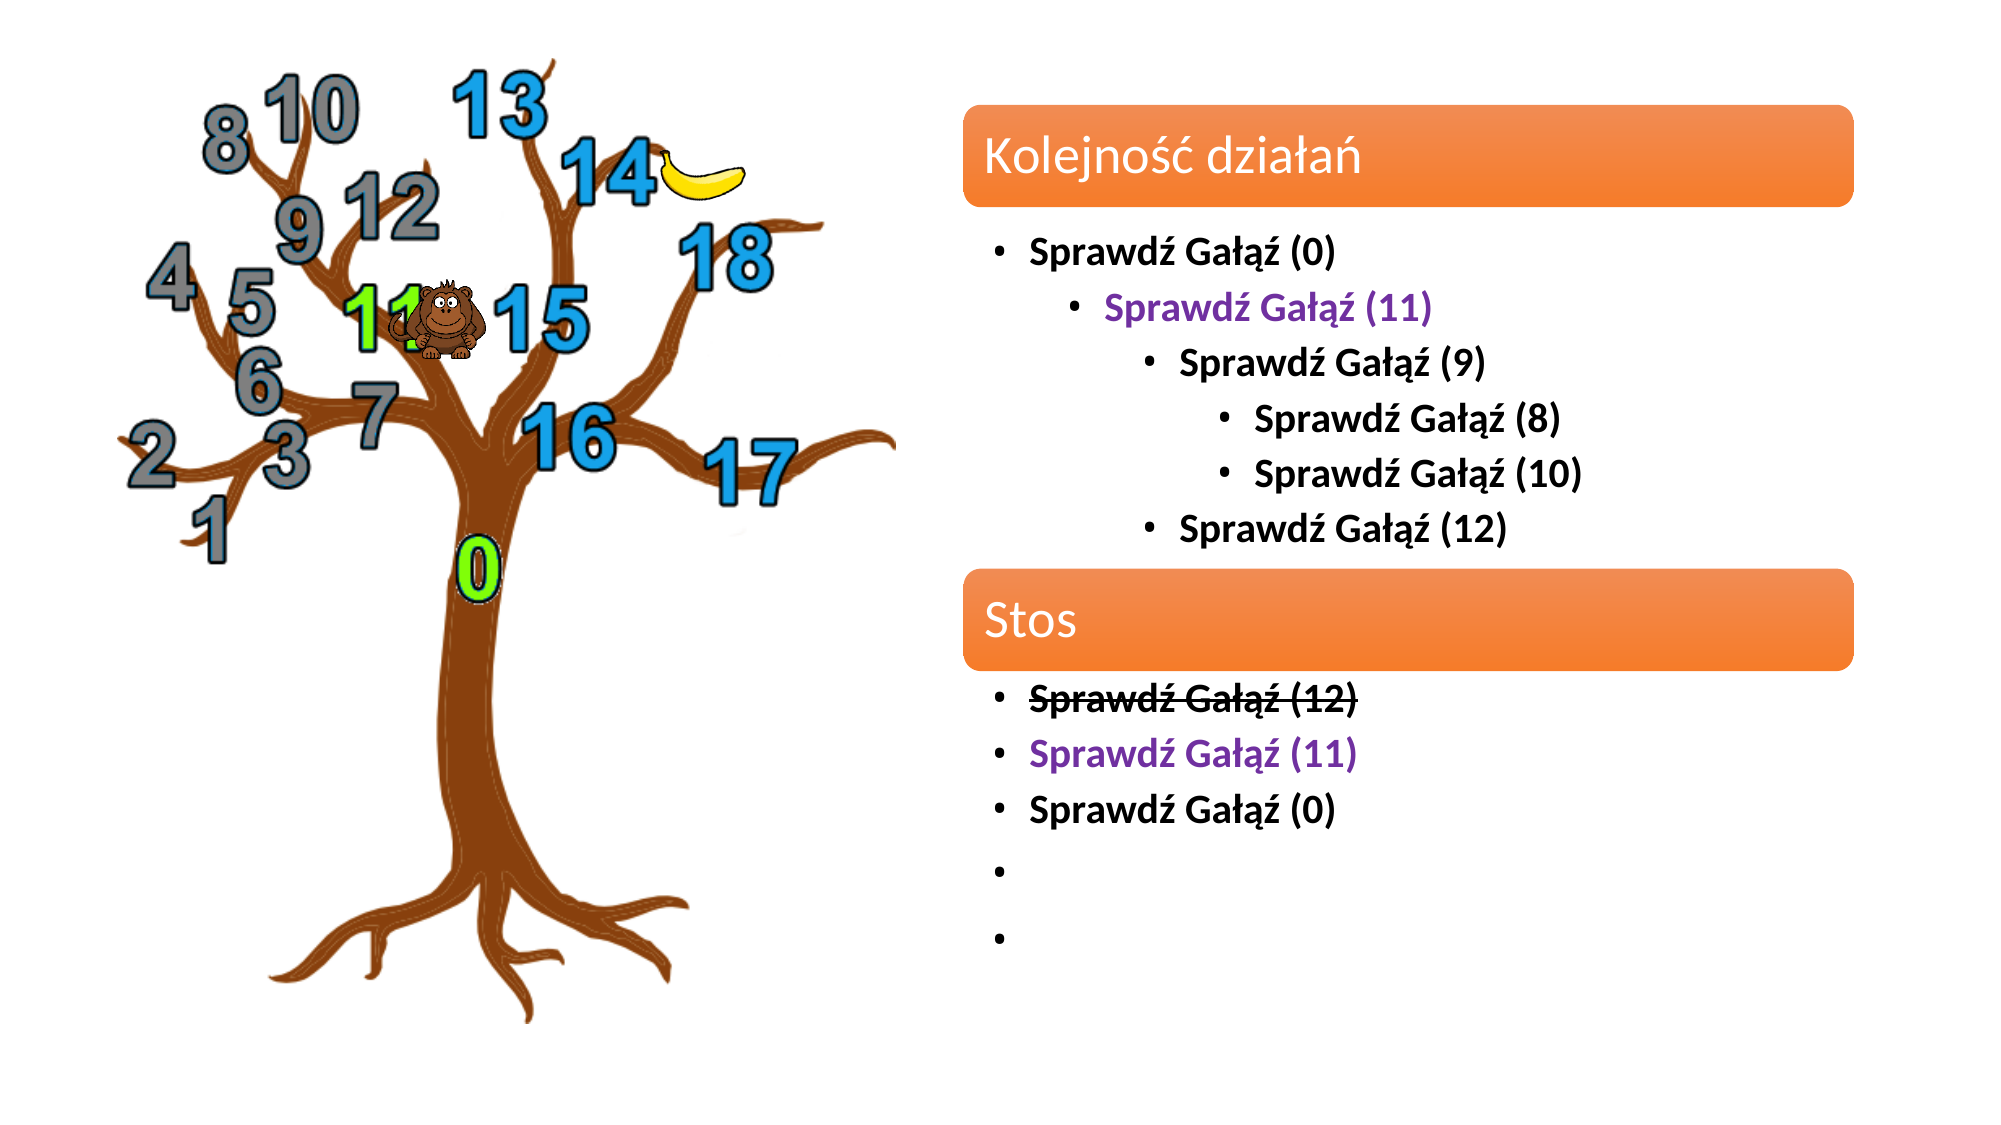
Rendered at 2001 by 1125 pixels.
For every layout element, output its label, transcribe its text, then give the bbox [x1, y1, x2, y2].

picture [117, 58, 896, 1024]
text_box Kolejność działań [963, 104, 1854, 208]
text_box Stos [963, 568, 1854, 671]
text_box Sprawdź Gałąź (12) Sprawdź Gałąź (11) Sprawdź Gałąź (0) [963, 671, 1854, 954]
text_box Sprawdź Gałąź (0) Sprawdź Gałąź (11) Sprawdź Gałąź (9) Sprawdź Gałąź (8) Sprawdź Gałąź (10) Sprawdź Gałąź (12) [963, 224, 1854, 569]
